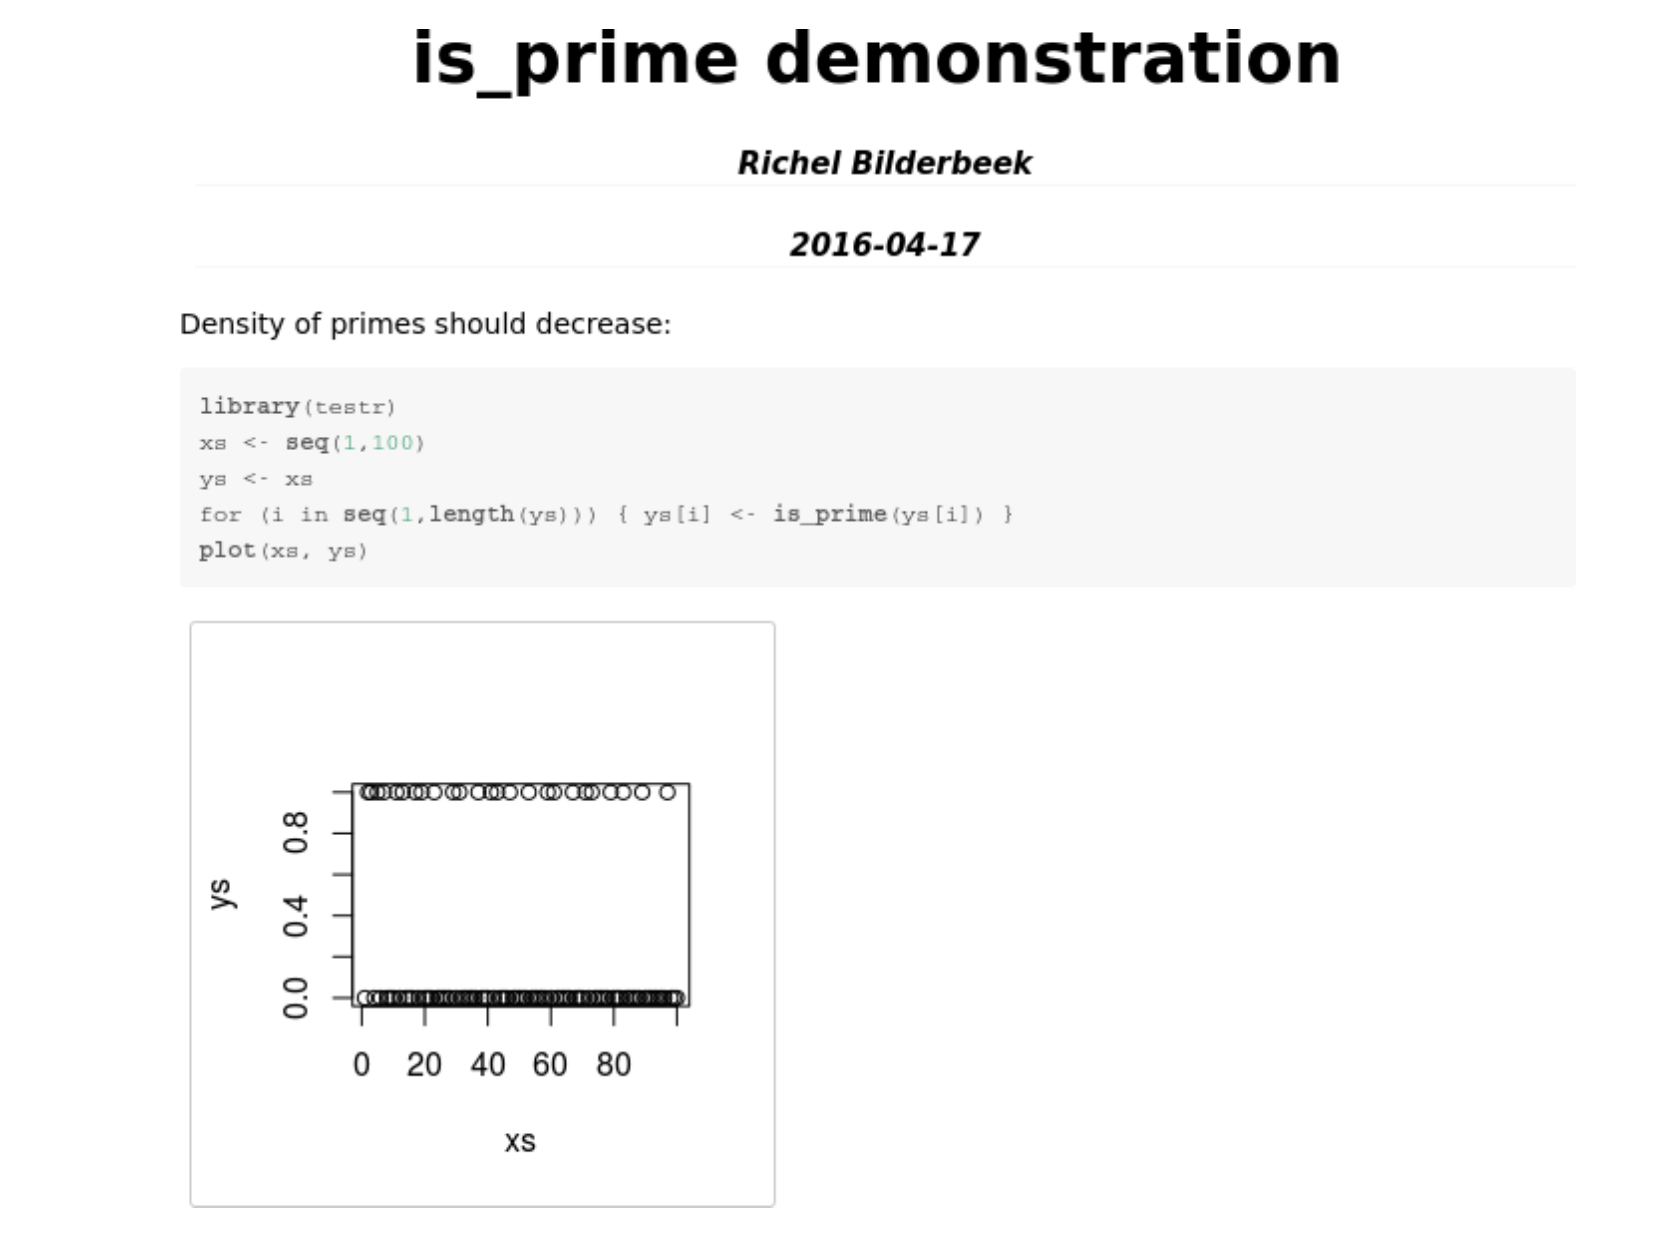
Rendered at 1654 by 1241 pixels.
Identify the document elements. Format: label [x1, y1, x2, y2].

picture [180, 29, 1576, 1208]
